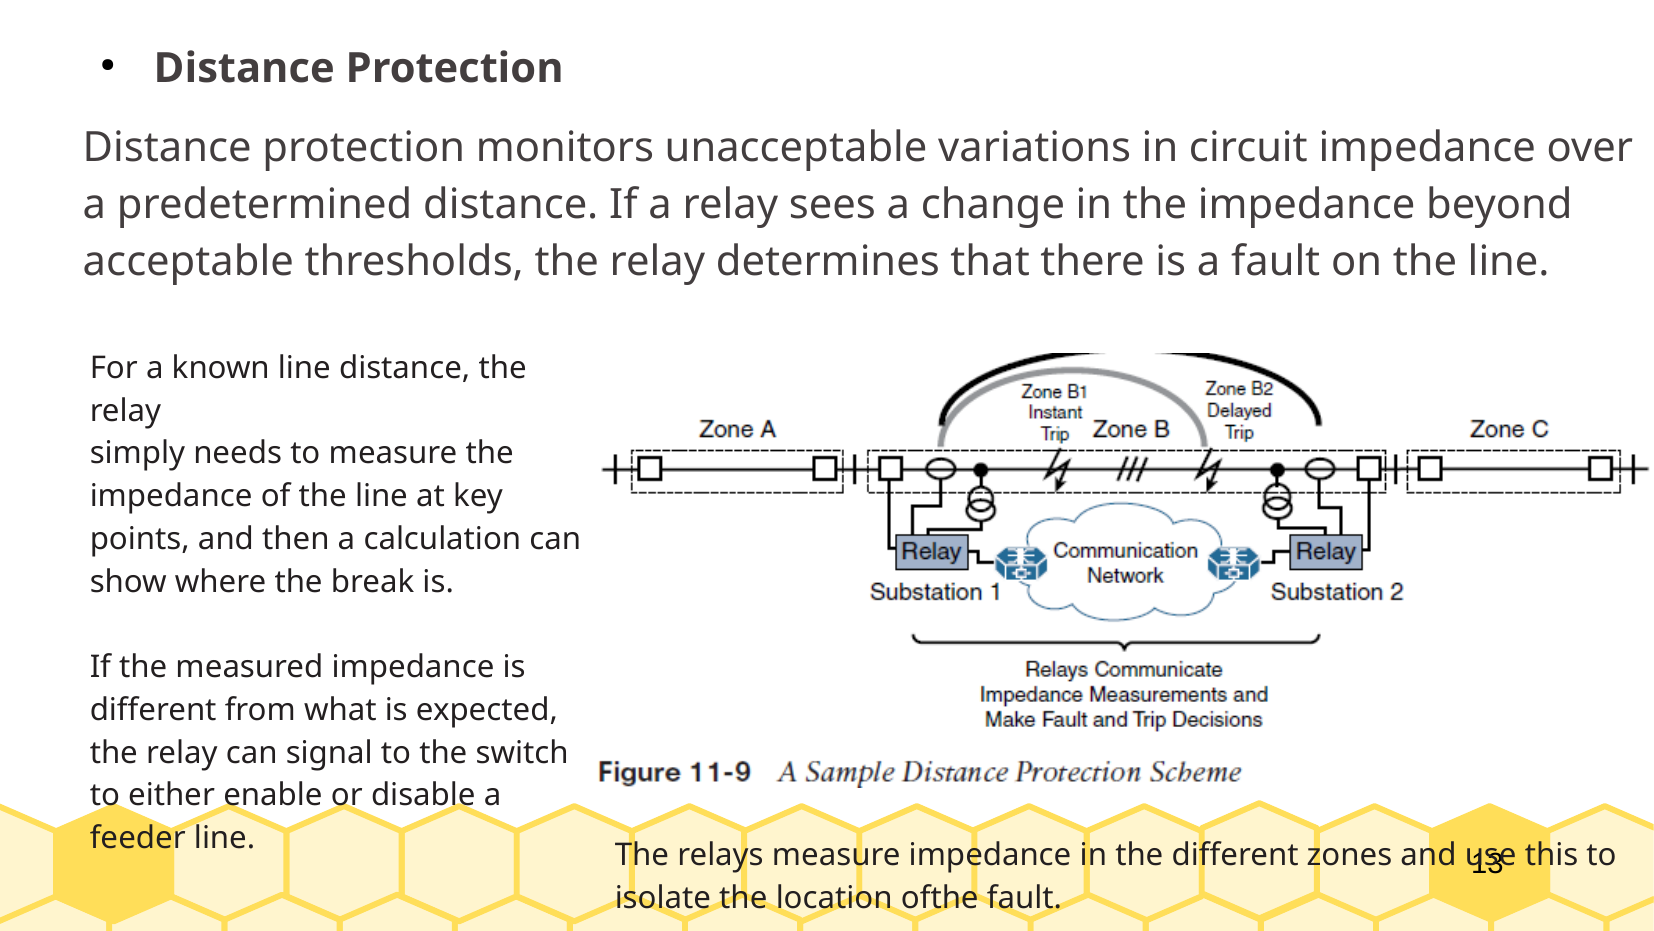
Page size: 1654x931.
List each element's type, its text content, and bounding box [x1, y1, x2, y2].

list Distance Protection Distance protection monitors unacceptable variations in circuit impedance over a predetermined distance. If a relay sees a change in the impedance beyond acceptable thresholds, the relay determines that there is a fault on the line. [82, 37, 1651, 353]
picture [601, 353, 1654, 788]
text_box For a known line distance, the relay simply needs to measure the impedance of the line at key points, and then a calculation can show where the break is. If the measured impedance is different from what is expected, the relay can signal to the switch to either enable or disable a feeder line. [75, 337, 601, 931]
text_box The relays measure impedance in the different zones and use this to isolate the location ofthe fault. [600, 825, 1651, 931]
